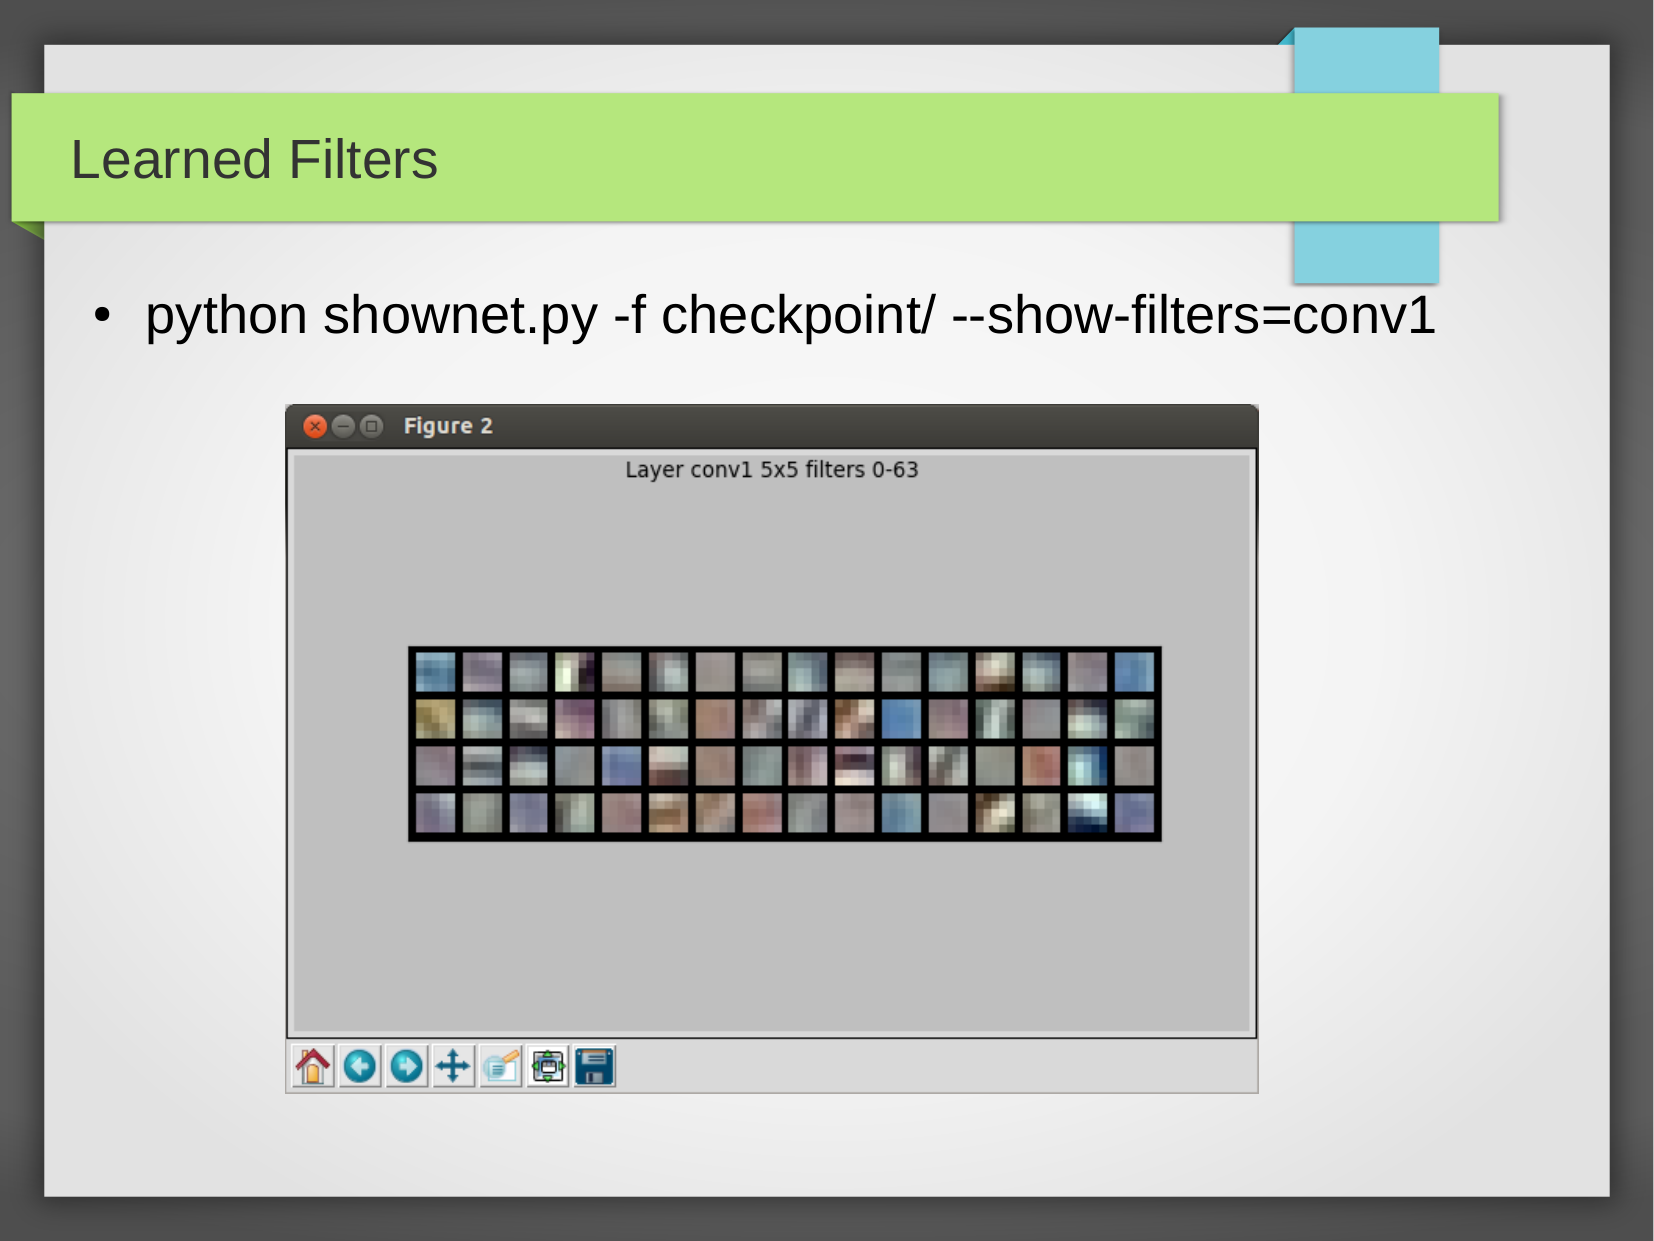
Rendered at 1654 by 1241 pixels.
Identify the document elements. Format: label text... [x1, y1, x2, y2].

title Learned Filters [70, 106, 1229, 213]
list python shownet.py -f checkpoint/ --show-filters=conv1 [75, 285, 1591, 389]
picture [0, 0, 1654, 1241]
